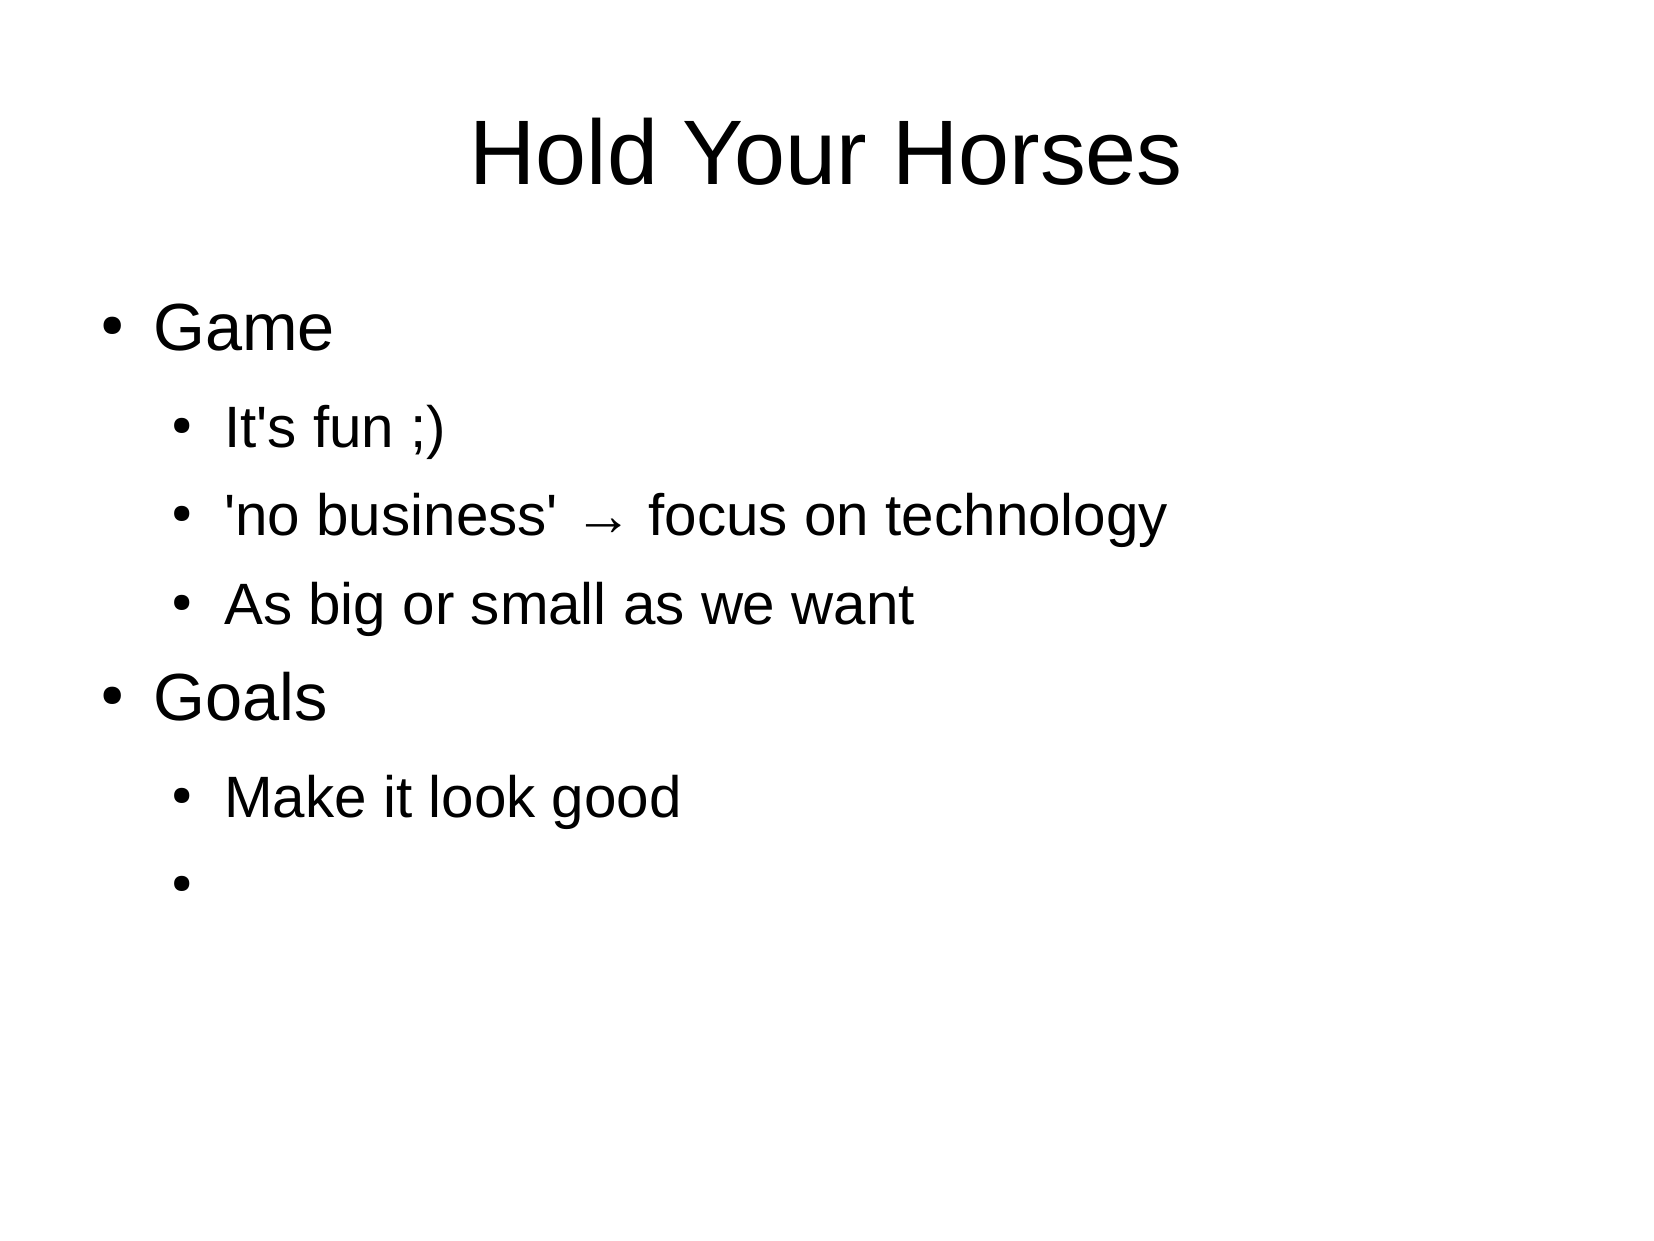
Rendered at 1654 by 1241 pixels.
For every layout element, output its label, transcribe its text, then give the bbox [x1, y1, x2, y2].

list Game It's fun ;) 'no business' → focus on technology As big or small as we want Goals Make it look good [82, 290, 1571, 1109]
title Hold Your Horses [82, 49, 1571, 257]
